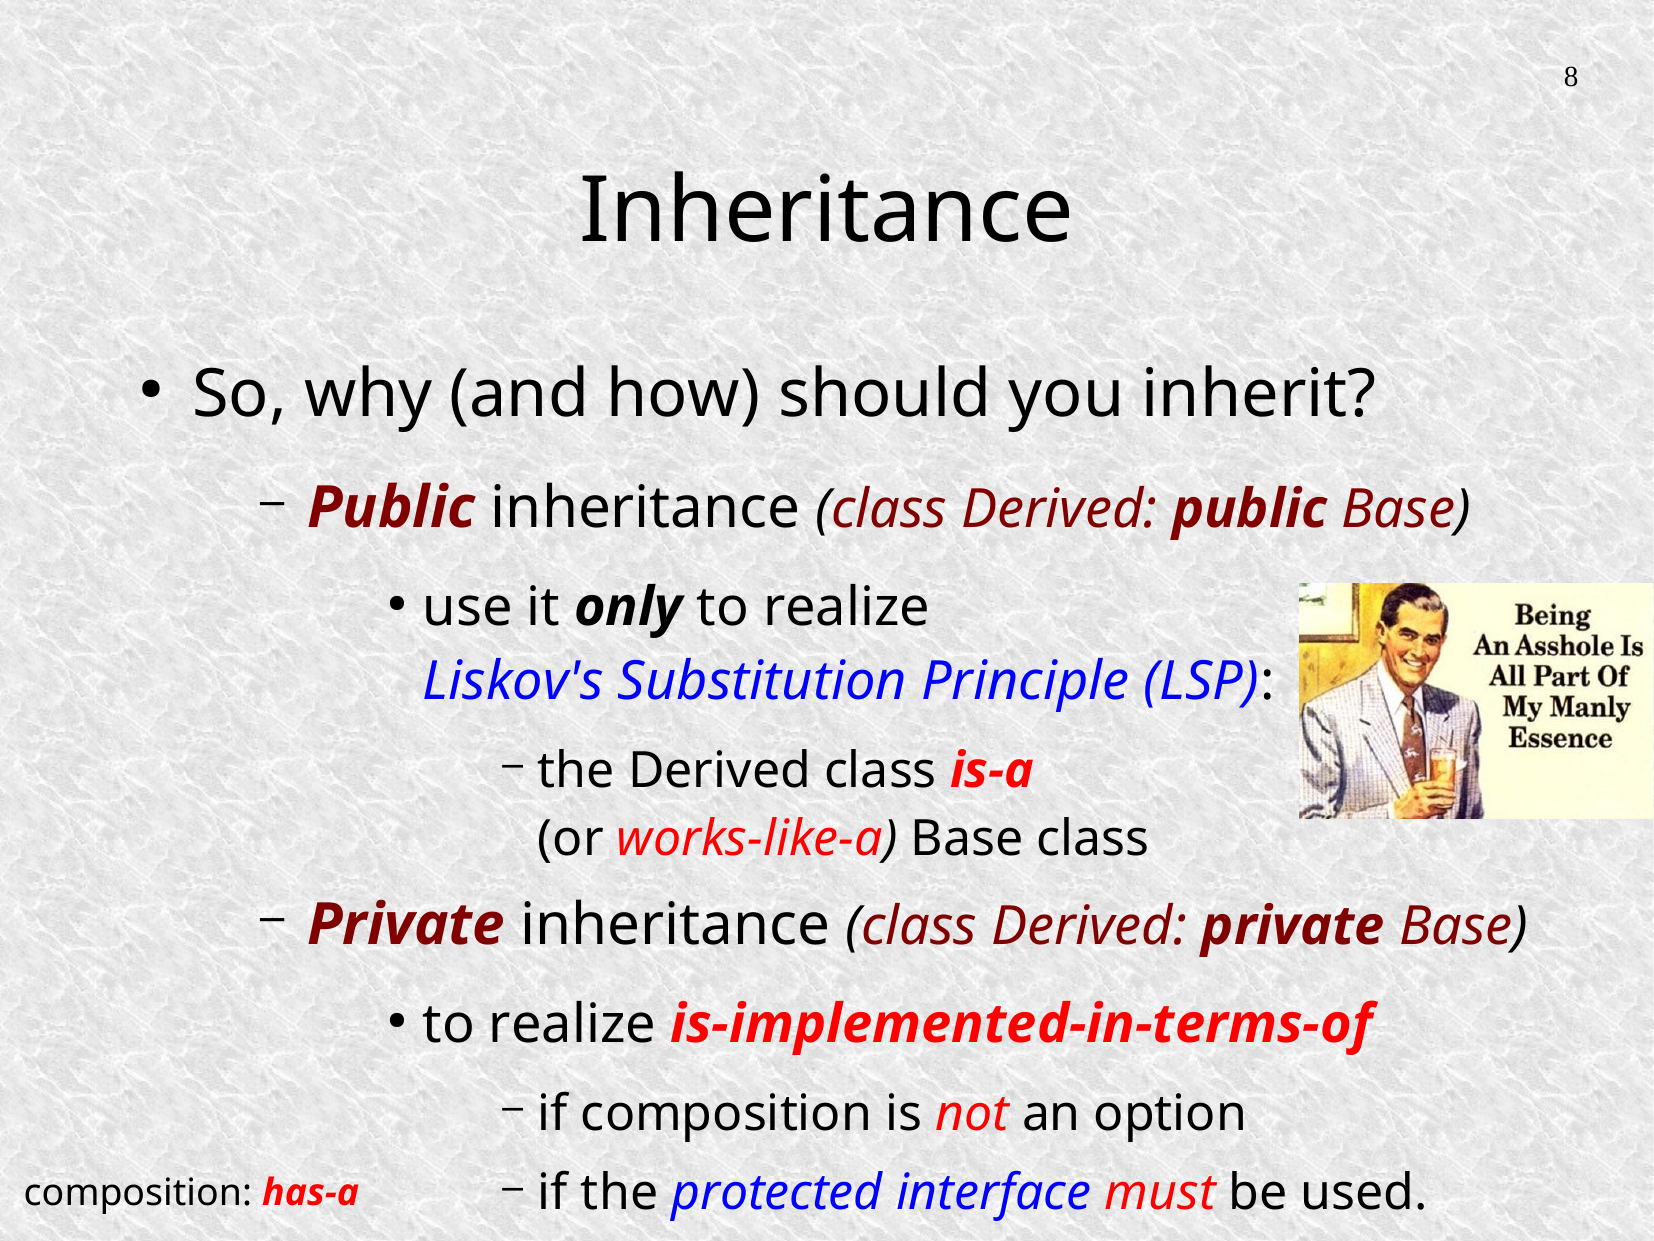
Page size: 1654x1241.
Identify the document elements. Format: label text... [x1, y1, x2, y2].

list So, why (and how) should you inherit? Public inheritance (class Derived: public Base) use it only to realize Liskov's Substitution Principle (LSP): the Derived class is-a (or works-like-a) Base class Private inheritance (class Derived: private Base) to realize is-implemented-in-terms-of if composition is not an option if the protected interface must be used. [121, 344, 1539, 1146]
picture [0, 0, 1654, 1241]
title Inheritance [121, 102, 1534, 311]
text_box composition: has-a [23, 1165, 339, 1211]
